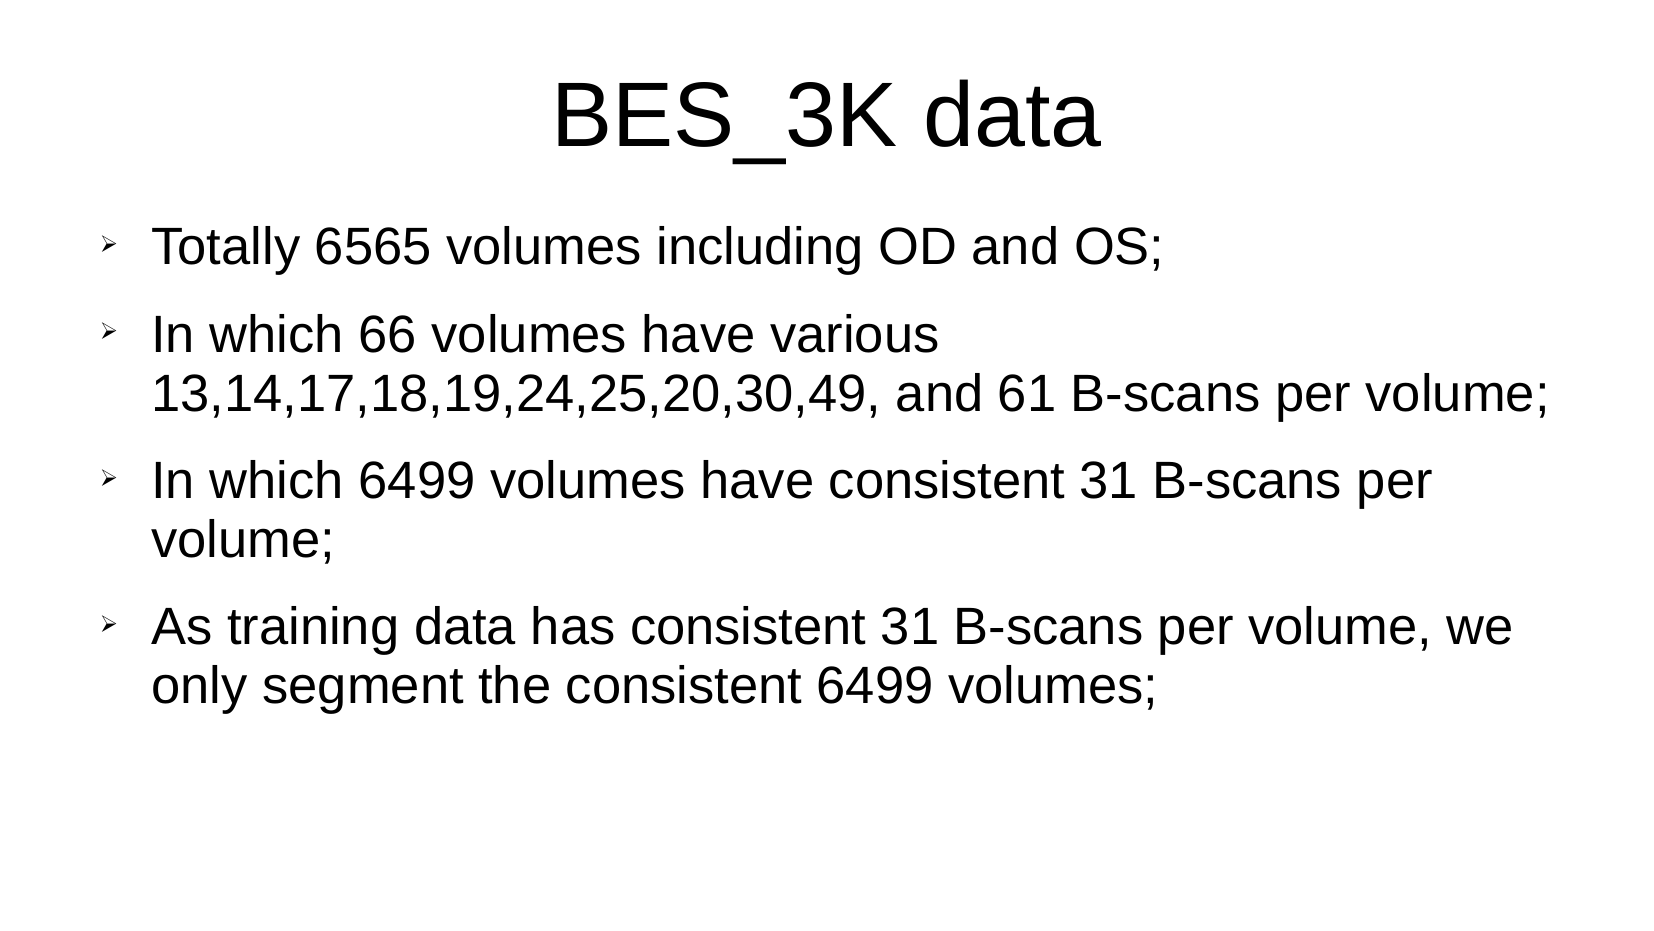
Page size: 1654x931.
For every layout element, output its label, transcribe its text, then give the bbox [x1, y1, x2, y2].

title BES_3K data [82, 37, 1571, 193]
list Totally 6565 volumes including OD and OS; In which 66 volumes have various 13,14,17,18,19,24,25,20,30,49, and 61 B-scans per volume; In which 6499 volumes have consistent 31 B-scans per volume; As training data has consistent 31 B-scans per volume, we only segment the consistent 6499 volumes; [82, 217, 1571, 758]
